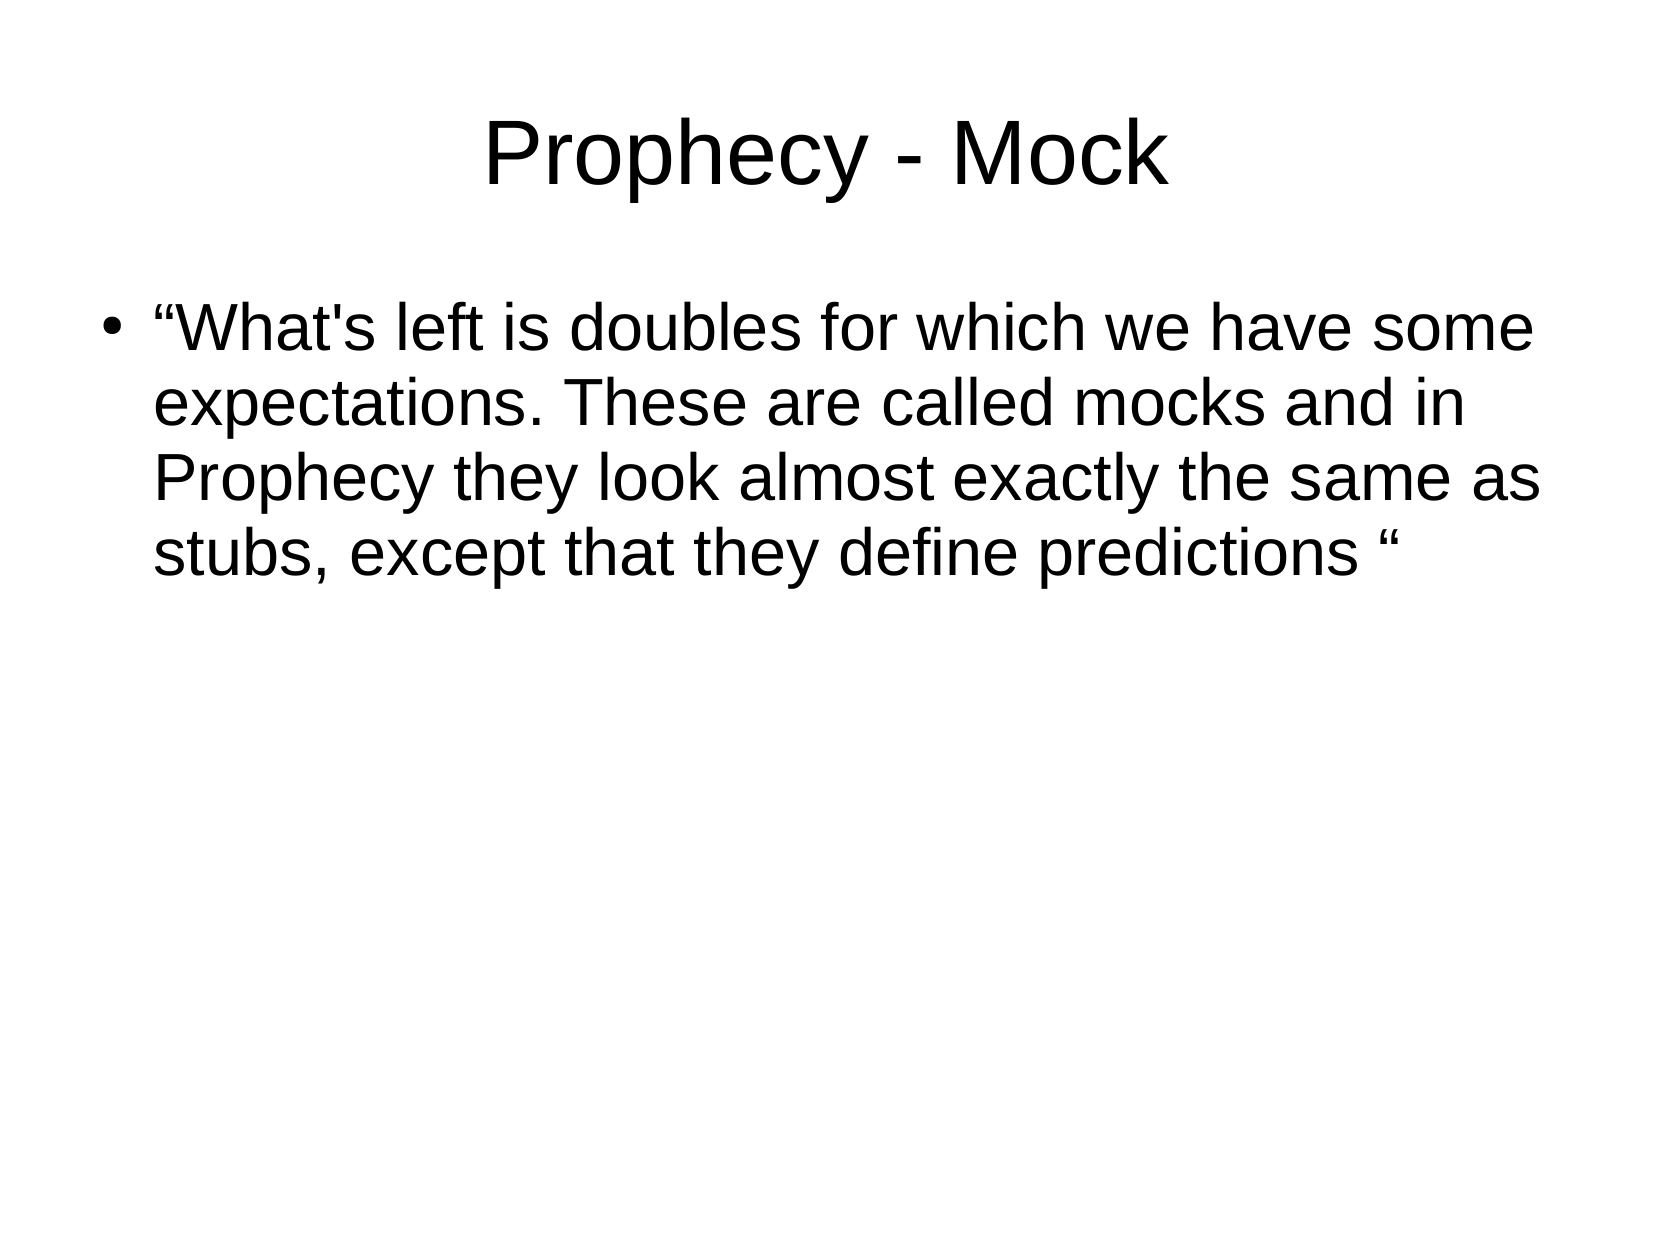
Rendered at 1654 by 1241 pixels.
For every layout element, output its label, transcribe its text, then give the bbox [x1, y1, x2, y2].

title Prophecy - Mock [82, 49, 1571, 257]
list “What's left is doubles for which we have some expectations. These are called mocks and in Prophecy they look almost exactly the same as stubs, except that they define predictions “ [82, 290, 1571, 1010]
